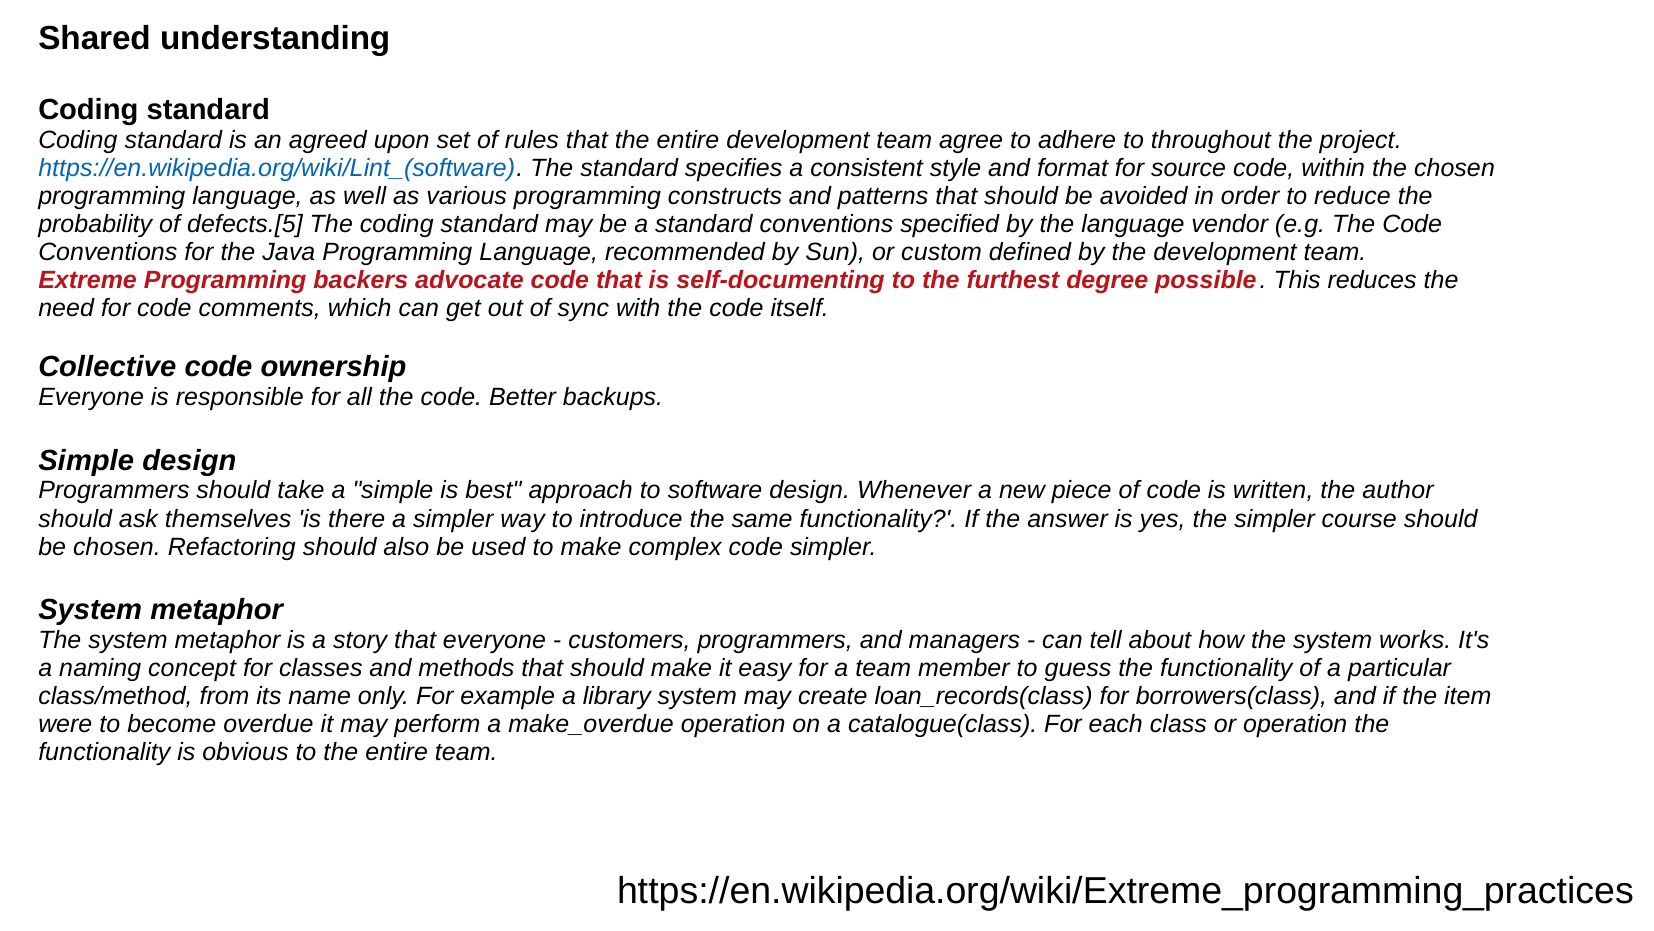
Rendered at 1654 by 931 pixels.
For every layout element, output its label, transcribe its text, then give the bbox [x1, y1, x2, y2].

text_box https://en.wikipedia.org/wiki/Extreme_programming_practices [602, 862, 1649, 920]
text_box Shared understanding Coding standard Coding standard is an agreed upon set of rules that the entire development team agree to adhere to throughout the project. https://en.wikipedia.org/wiki/Lint_(software). The standard specifies a consistent style and format for source code, within the chosen programming language, as well as various programming constructs and patterns that should be avoided in order to reduce the probability of defects.[5] The coding standard may be a standard conventions specified by the language vendor (e.g. The Code Conventions for the Java Programming Language, recommended by Sun), or custom defined by the development team. Extreme Programming backers advocate code that is self-documenting to the furthest degree possible. This reduces the need for code comments, which can get out of sync with the code itself. Collective code ownership Everyone is responsible for all the code. Better backups. Simple design Programmers should take a "simple is best" approach to software design. Whenever a new piece of code is written, the author should ask themselves 'is there a simpler way to introduce the same functionality?'. If the answer is yes, the simpler course should be chosen. Refactoring should also be used to make complex code simpler. System metaphor The system metaphor is a story that everyone - customers, programmers, and managers - can tell about how the system works. It's a naming concept for classes and methods that should make it easy for a team member to guess the functionality of a particular class/method, from its name only. For example a library system may create loan_records(class) for borrowers(class), and if the item were to become overdue it may perform a make_overdue operation on a catalogue(class). For each class or operation the functionality is obvious to the entire team. [23, 11, 1524, 806]
